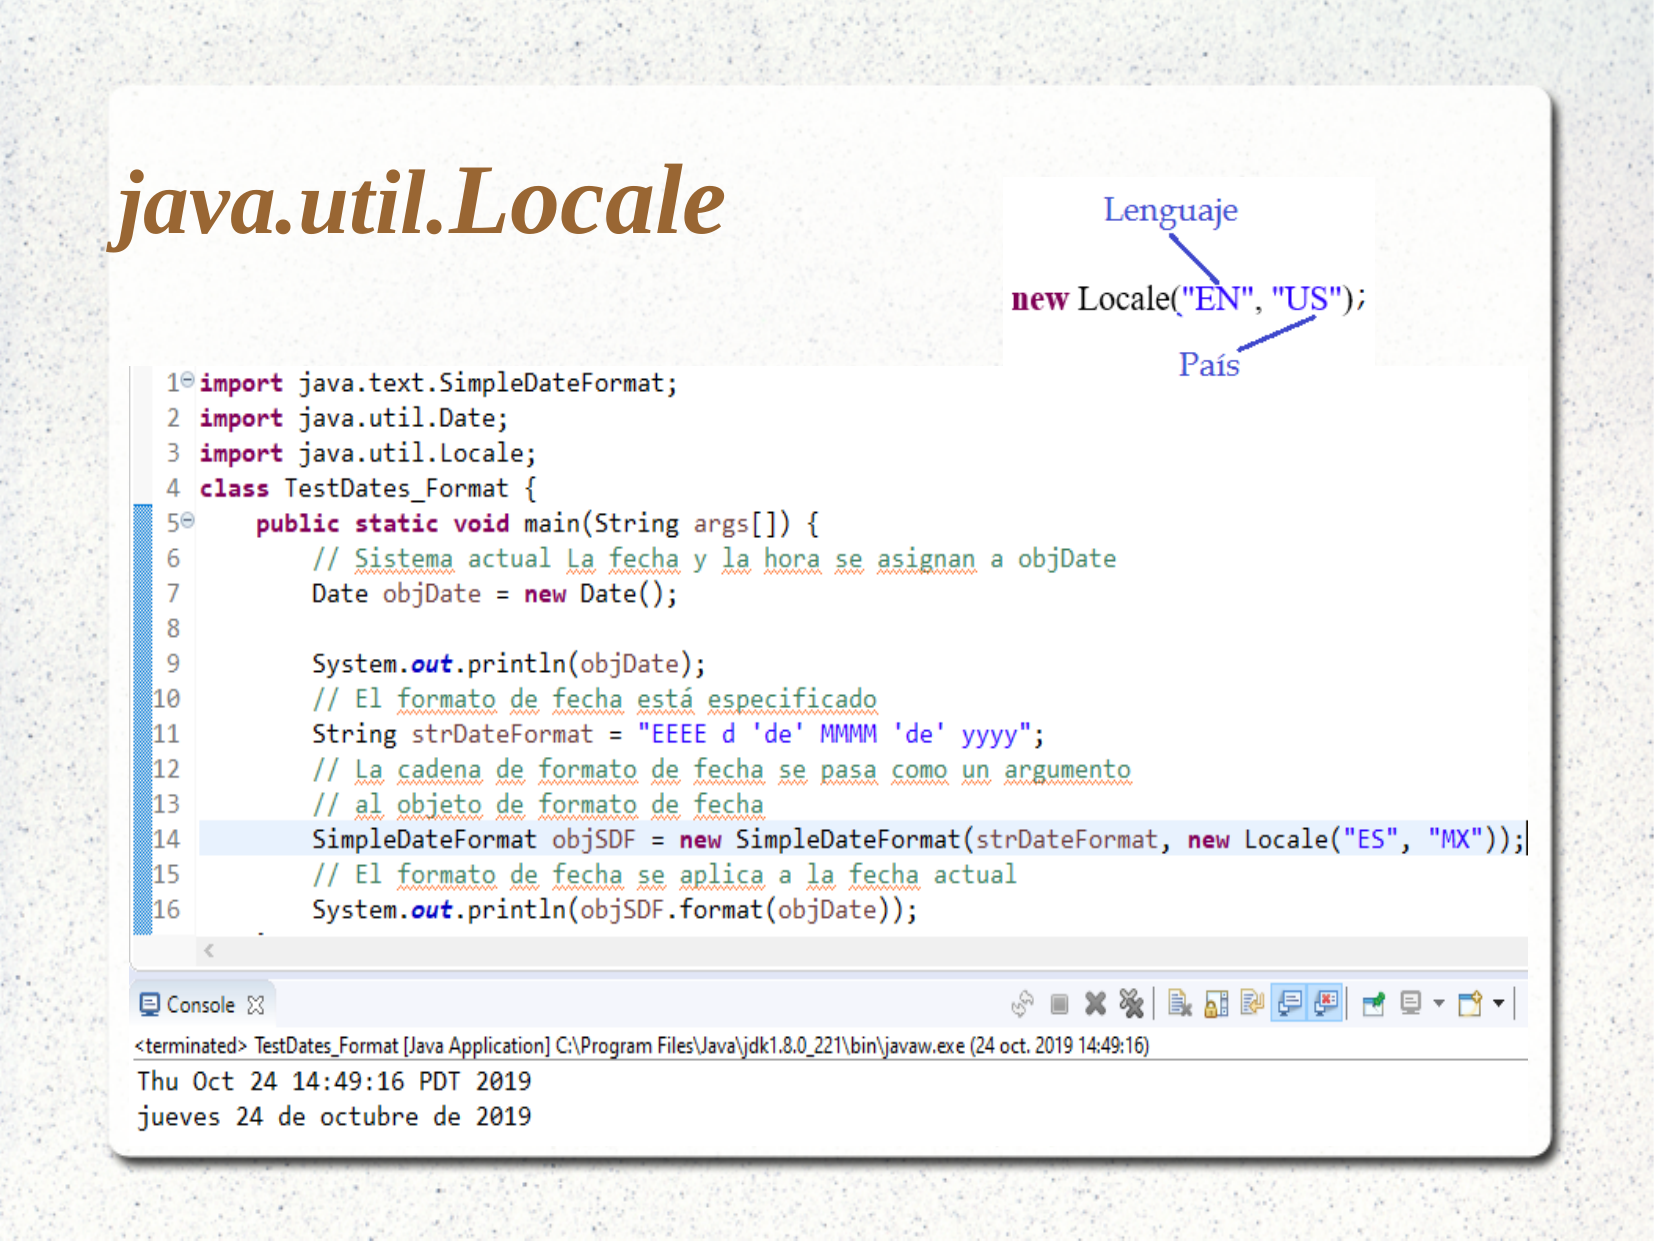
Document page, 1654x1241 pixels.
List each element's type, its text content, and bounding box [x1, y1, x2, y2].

picture [0, 0, 1654, 1241]
title java.util.Locale [118, 96, 1536, 304]
